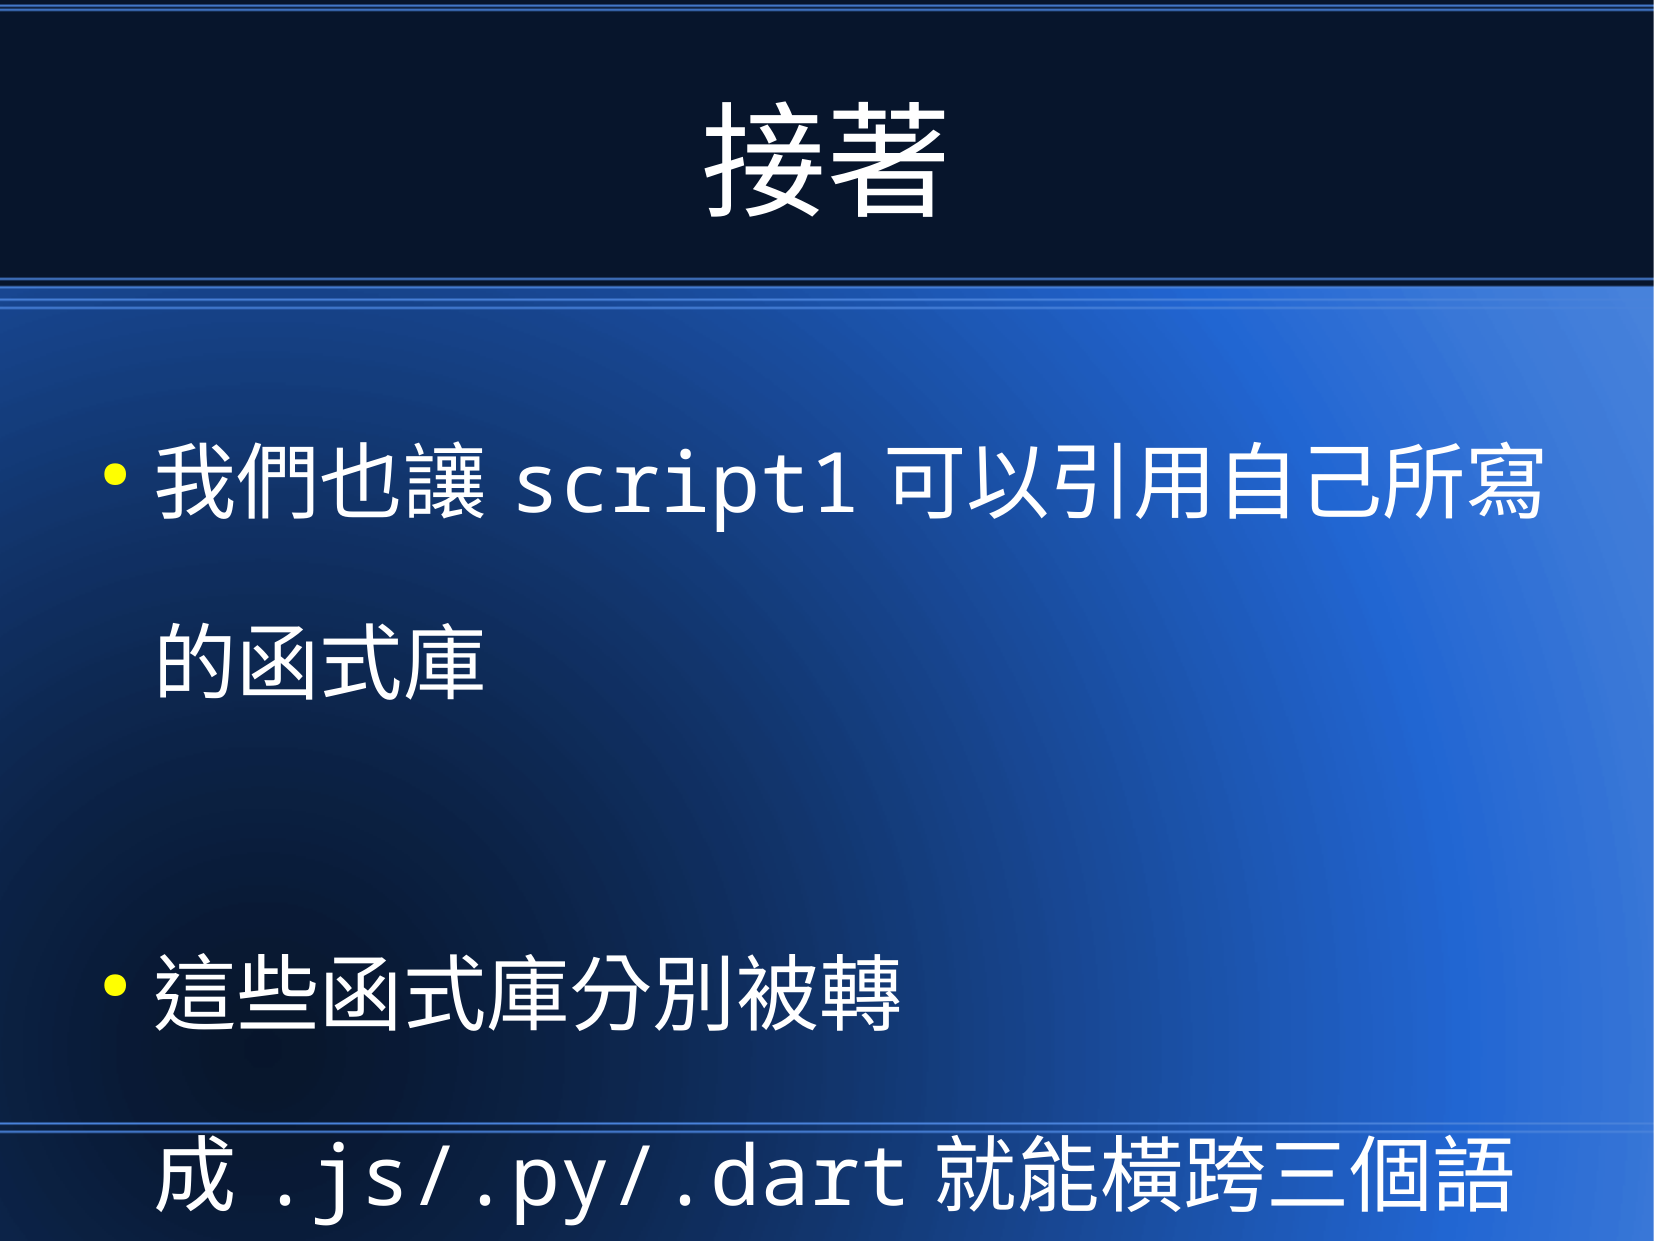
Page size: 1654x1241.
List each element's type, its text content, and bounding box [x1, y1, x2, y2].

title 接著 [82, 49, 1571, 257]
picture [0, 0, 1654, 1241]
list 我們也讓script1可以引用自己所寫的函式庫 這些函式庫分別被轉成.js/.py/.dart就能橫跨三個語言環境去被引用執行 [82, 355, 1571, 1241]
